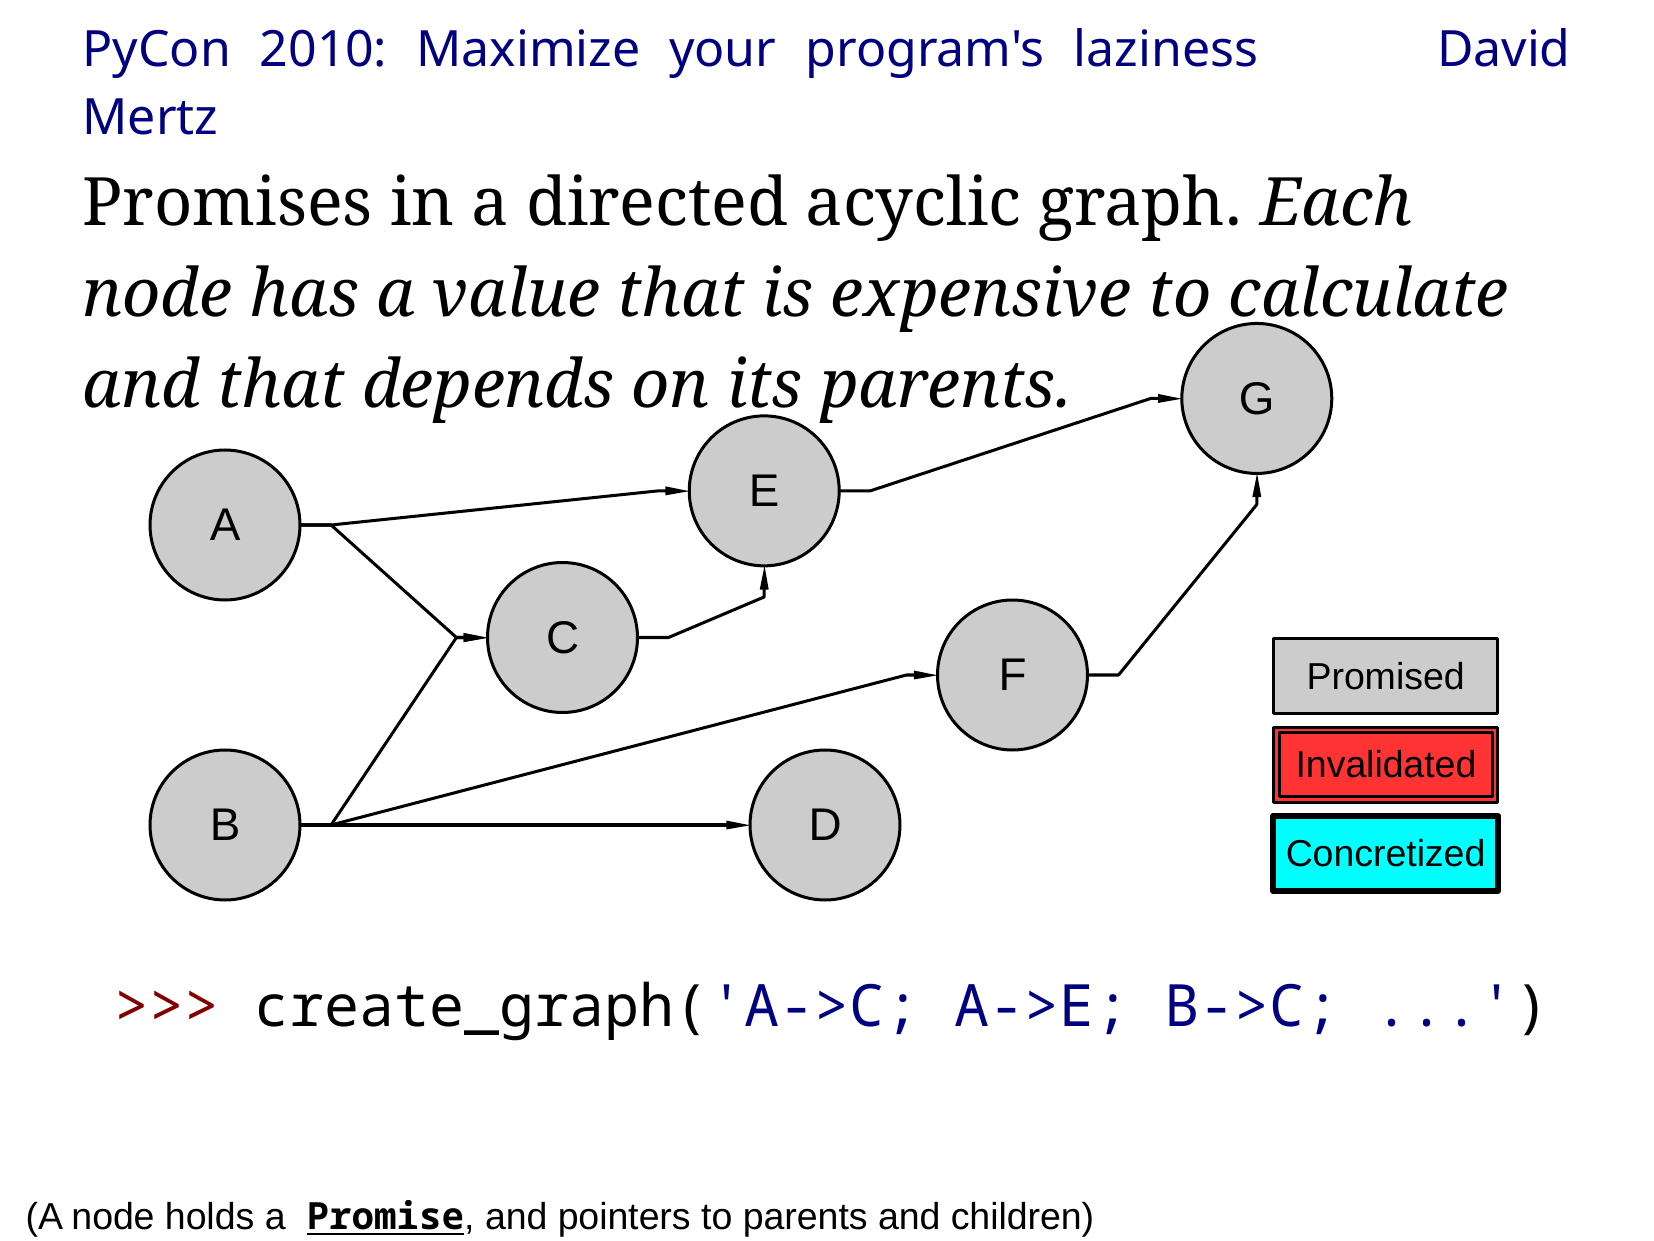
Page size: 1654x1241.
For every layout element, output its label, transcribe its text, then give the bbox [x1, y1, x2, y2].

text_box G [1181, 323, 1332, 474]
text_box B [150, 750, 300, 901]
text_box C [487, 562, 638, 713]
text_box Invalidated [1273, 727, 1498, 803]
list [82, 413, 1571, 1168]
text_box F [937, 600, 1088, 751]
text_box Invalidated [1279, 732, 1493, 797]
text_box Promised [1273, 638, 1498, 714]
text_box >>> create_graph('A->C; A->E; B->C; ...') [98, 955, 1434, 1032]
list [335, 413, 1256, 821]
list [335, 492, 764, 637]
text_box D [750, 750, 901, 901]
text_box E [689, 415, 840, 566]
list Promises in a directed acyclic graph. Each node has a value that is expensive to calculate and that depends on its parents. [82, 154, 1571, 413]
text_box A [150, 450, 300, 601]
text_box (A node holds a Promise, and pointers to parents and children) [10, 1182, 1096, 1238]
title PyCon 2010: Maximize your program's laziness David Mertz [82, 49, 1571, 113]
text_box Concretized [1273, 815, 1498, 891]
